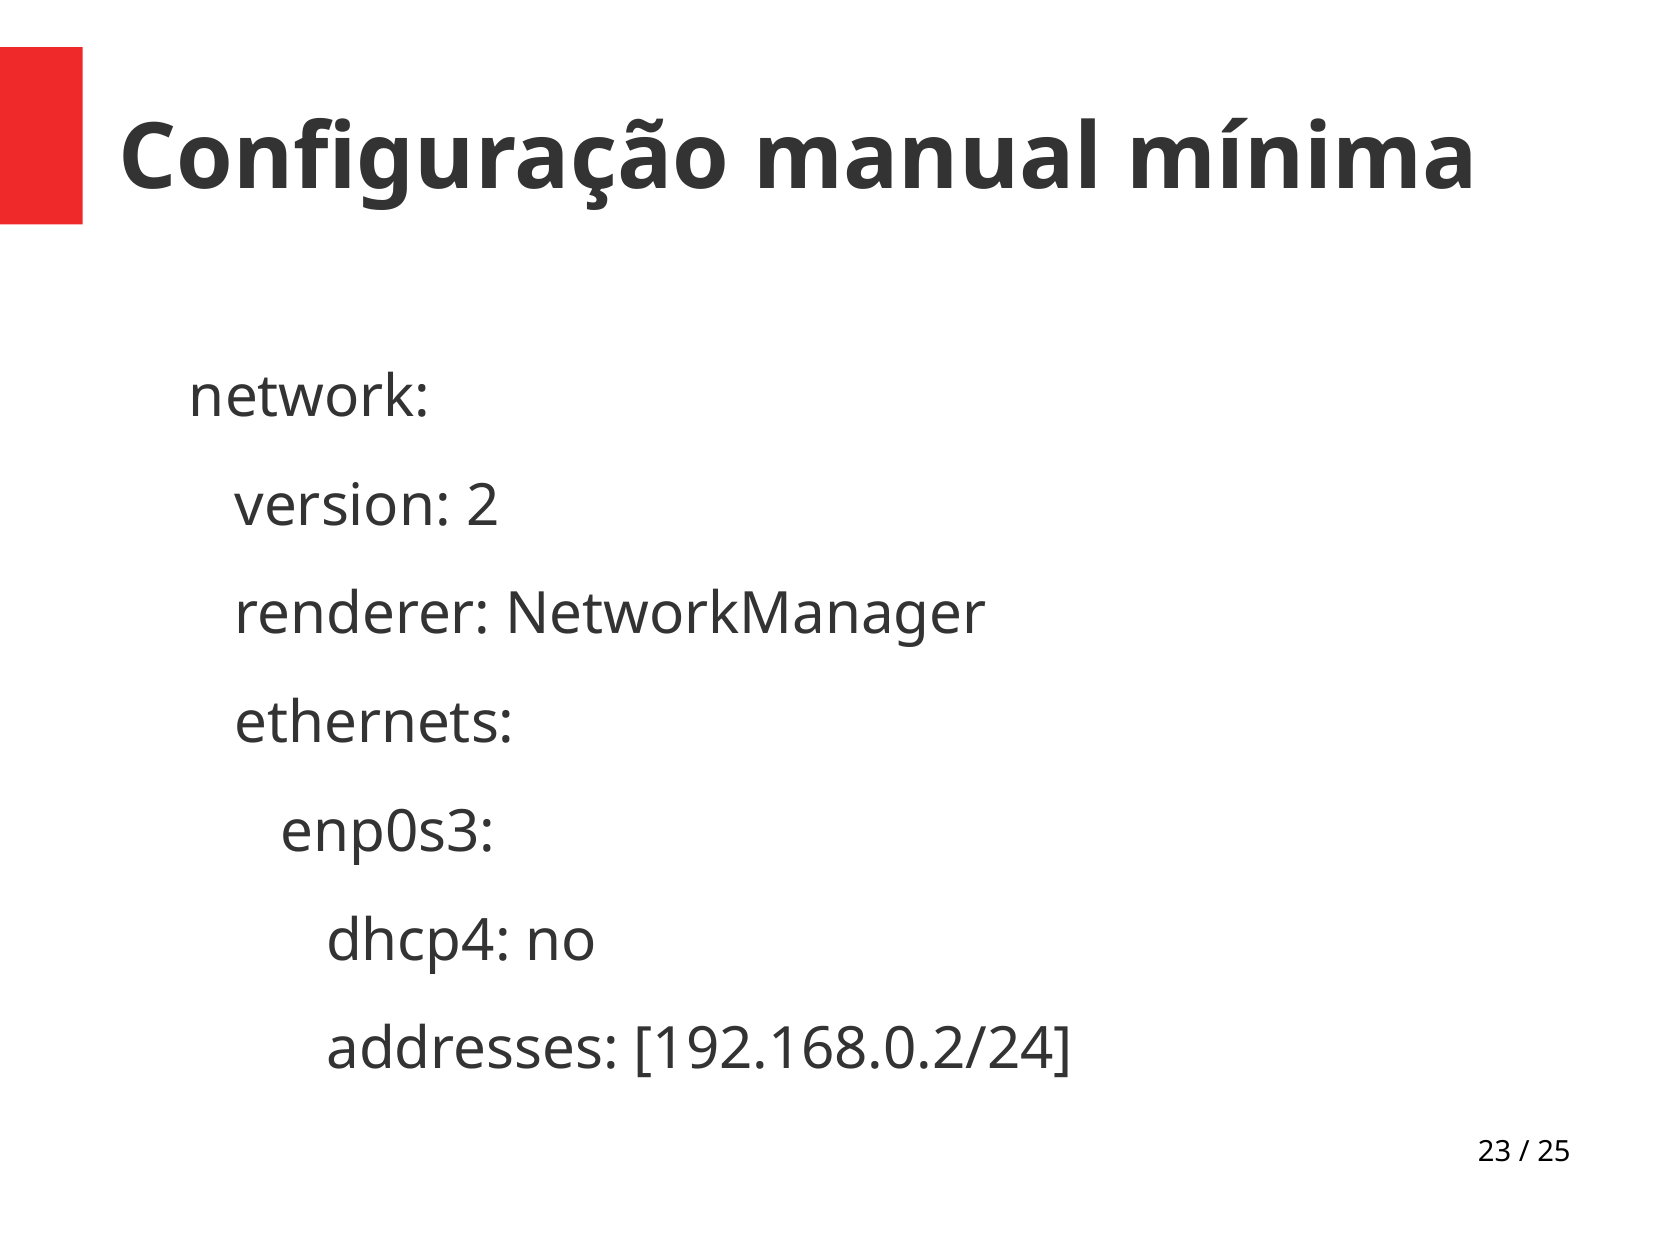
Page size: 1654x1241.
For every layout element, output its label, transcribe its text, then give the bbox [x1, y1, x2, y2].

list network: version: 2 renderer: NetworkManager ethernets: enp0s3: dhcp4: no addresses: [192.168.0.2/24] [118, 354, 1536, 1074]
title Configuração manual mínima [118, 45, 1571, 260]
